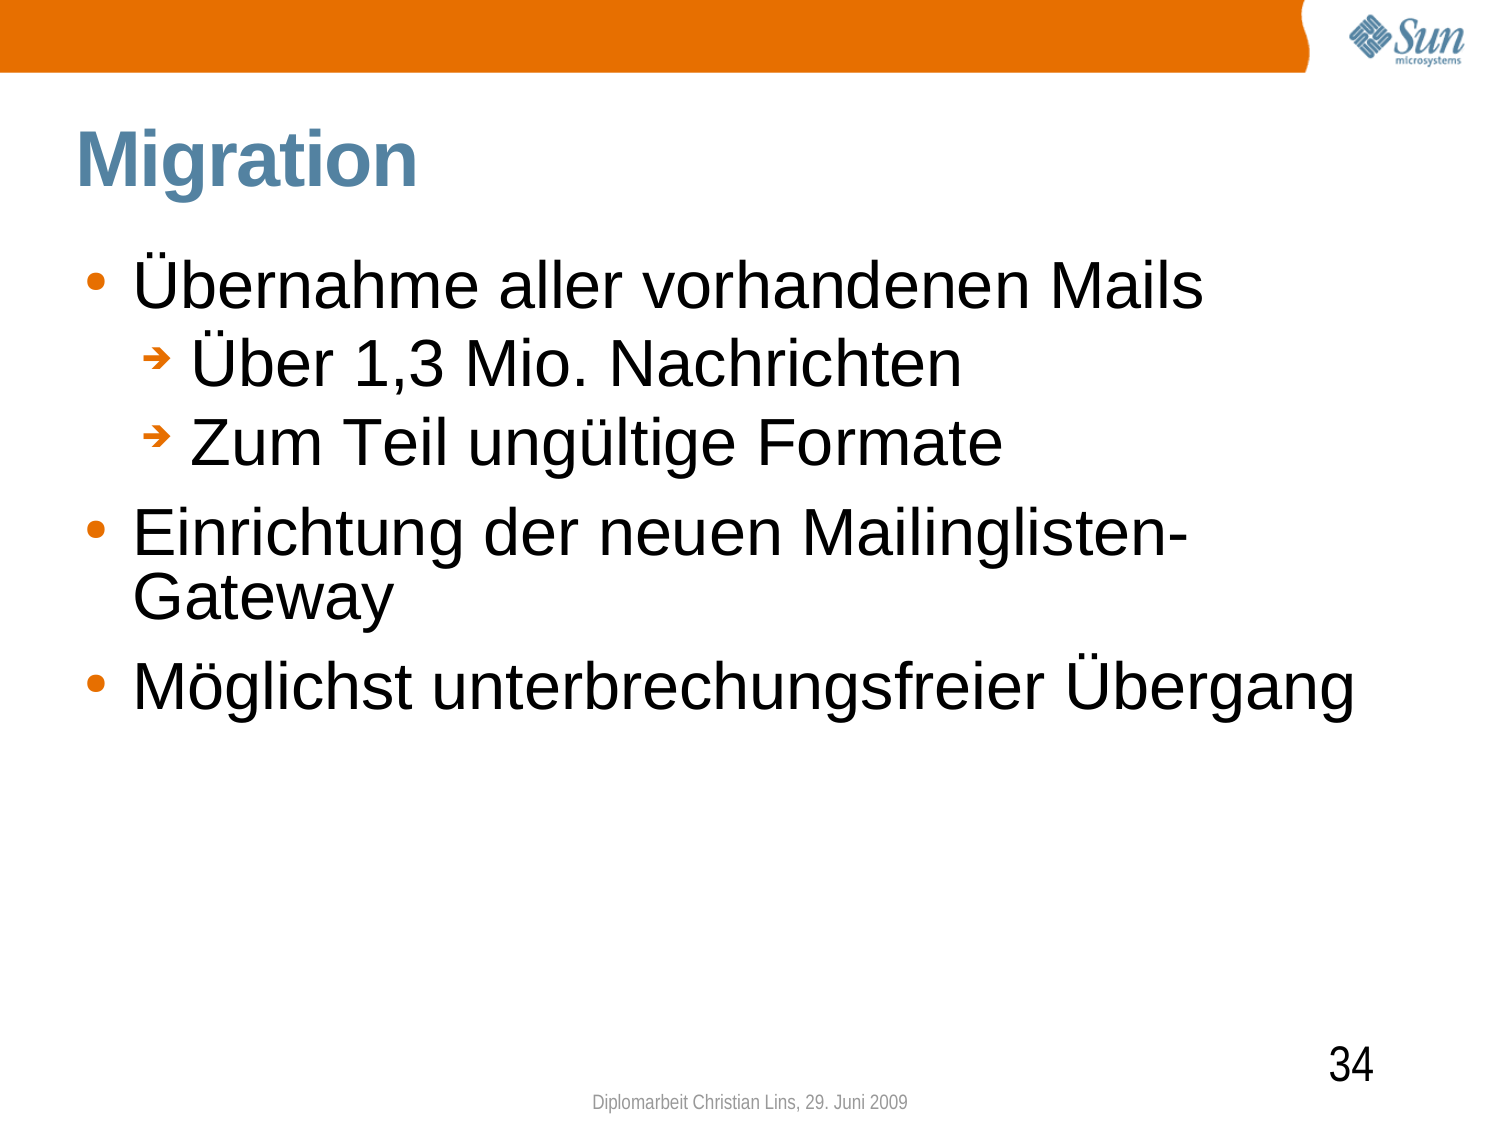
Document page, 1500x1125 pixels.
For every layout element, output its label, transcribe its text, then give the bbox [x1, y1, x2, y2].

title Migration [75, 122, 1438, 228]
list Übernahme aller vorhandenen Mails Über 1,3 Mio. Nachrichten Zum Teil ungültige Formate Einrichtung der neuen Mailinglisten-Gateway Möglichst unterbrechungsfreier Übergang [64, 257, 1402, 952]
picture [0, 0, 1500, 75]
